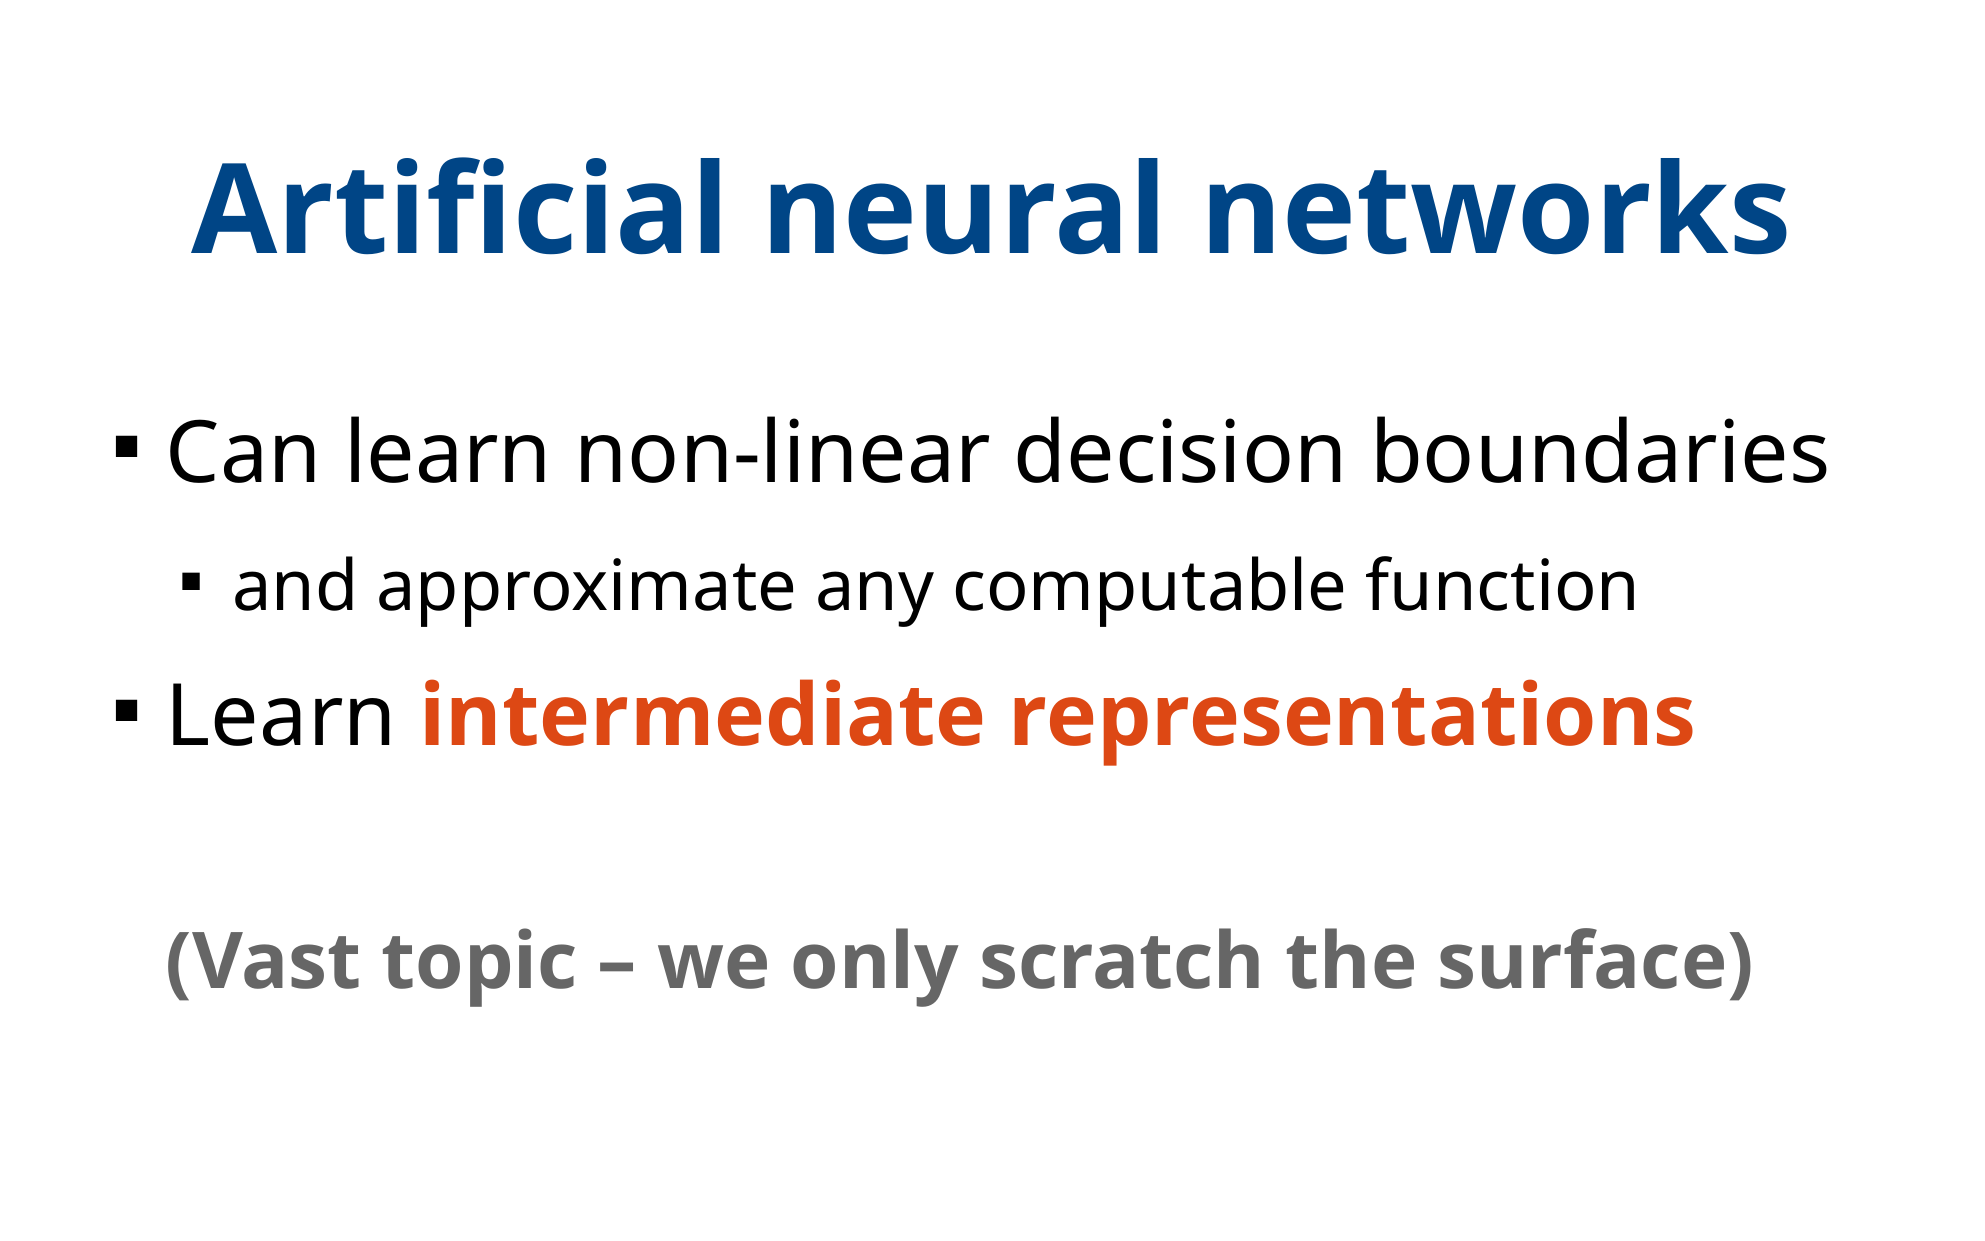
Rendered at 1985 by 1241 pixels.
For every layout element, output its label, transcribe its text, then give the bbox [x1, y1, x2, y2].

list Can learn non-linear decision boundaries and approximate any computable function Learn intermediate representations (Vast topic – we only scratch the surface) [99, 389, 1846, 1110]
title Artificial neural networks [99, 49, 1885, 360]
